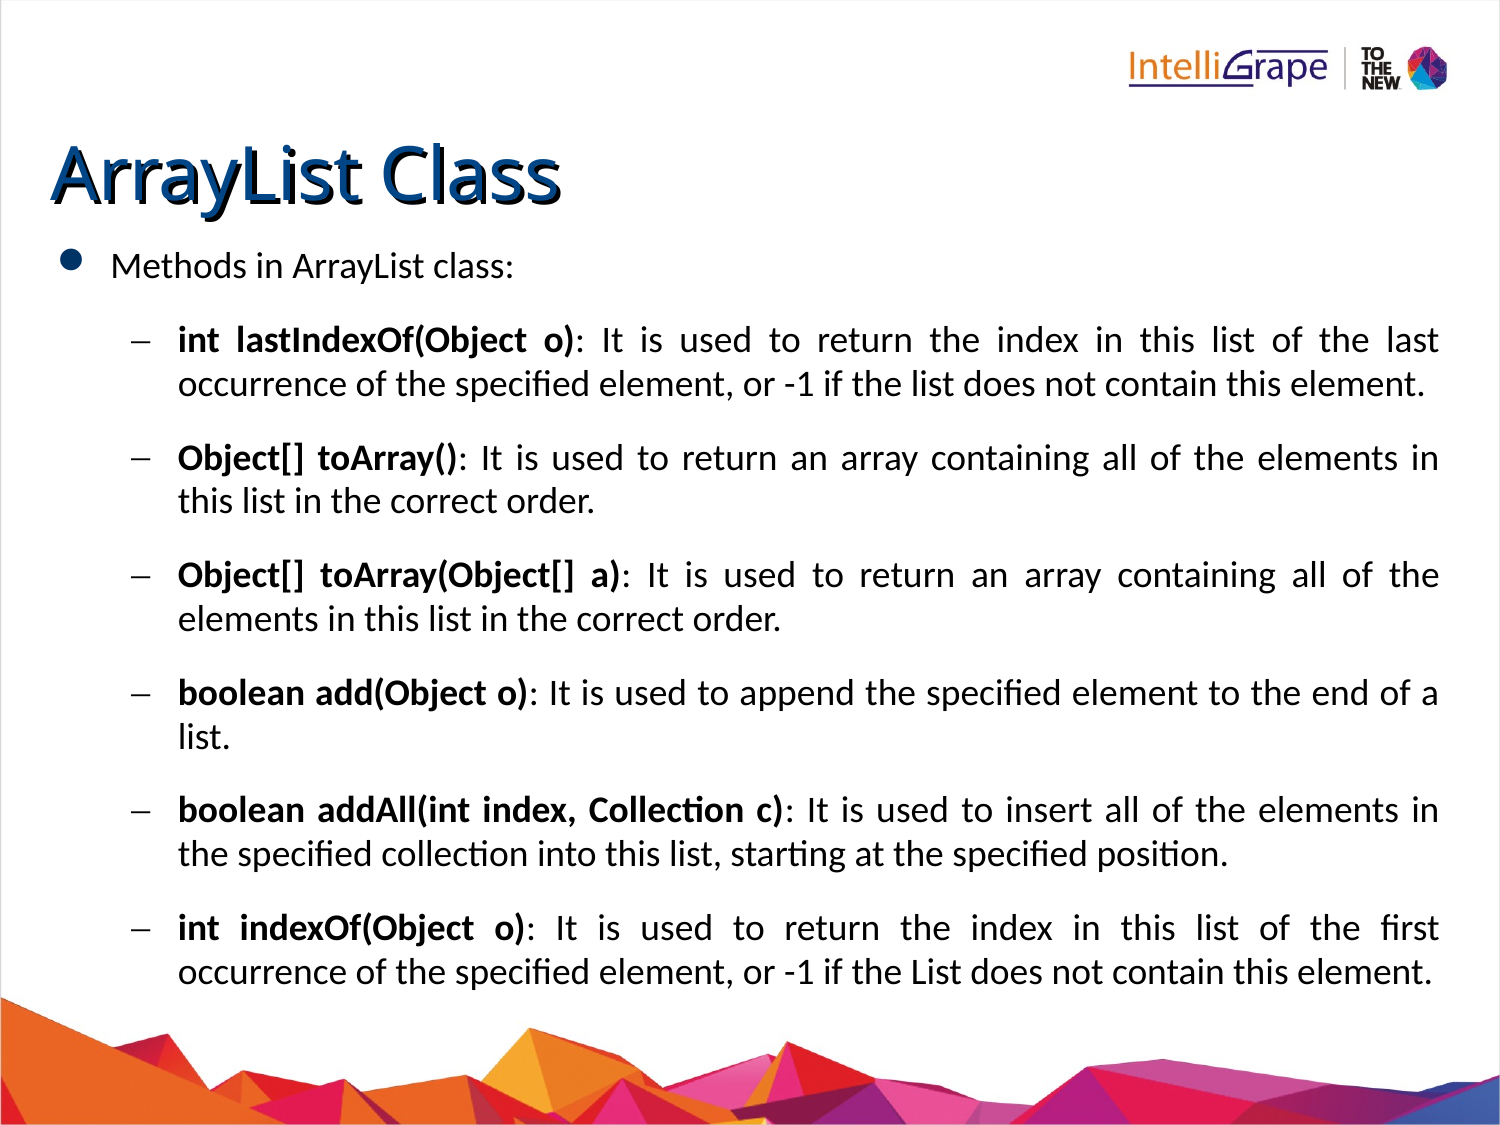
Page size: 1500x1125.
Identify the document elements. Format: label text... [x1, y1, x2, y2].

text_box Methods in ArrayList class: int lastIndexOf(Object o): It is used to return the index in this list of the last occurrence of the specified element, or -1 if the list does not contain this element. Object[] toArray(): It is used to return an array containing all of the elements in this list in the correct order. Object[] toArray(Object[] a): It is used to return an array containing all of the elements in this list in the correct order. boolean add(Object o): It is used to append the specified element to the end of a list. boolean addAll(int index, Collection c): It is used to insert all of the elements in the specified collection into this list, starting at the specified position. int indexOf(Object o): It is used to return the index in this list of the first occurrence of the specified element, or -1 if the List does not contain this element. [41, 236, 1456, 1125]
picture [0, 0, 1500, 1125]
text_box ArrayList Class [35, 118, 1477, 234]
